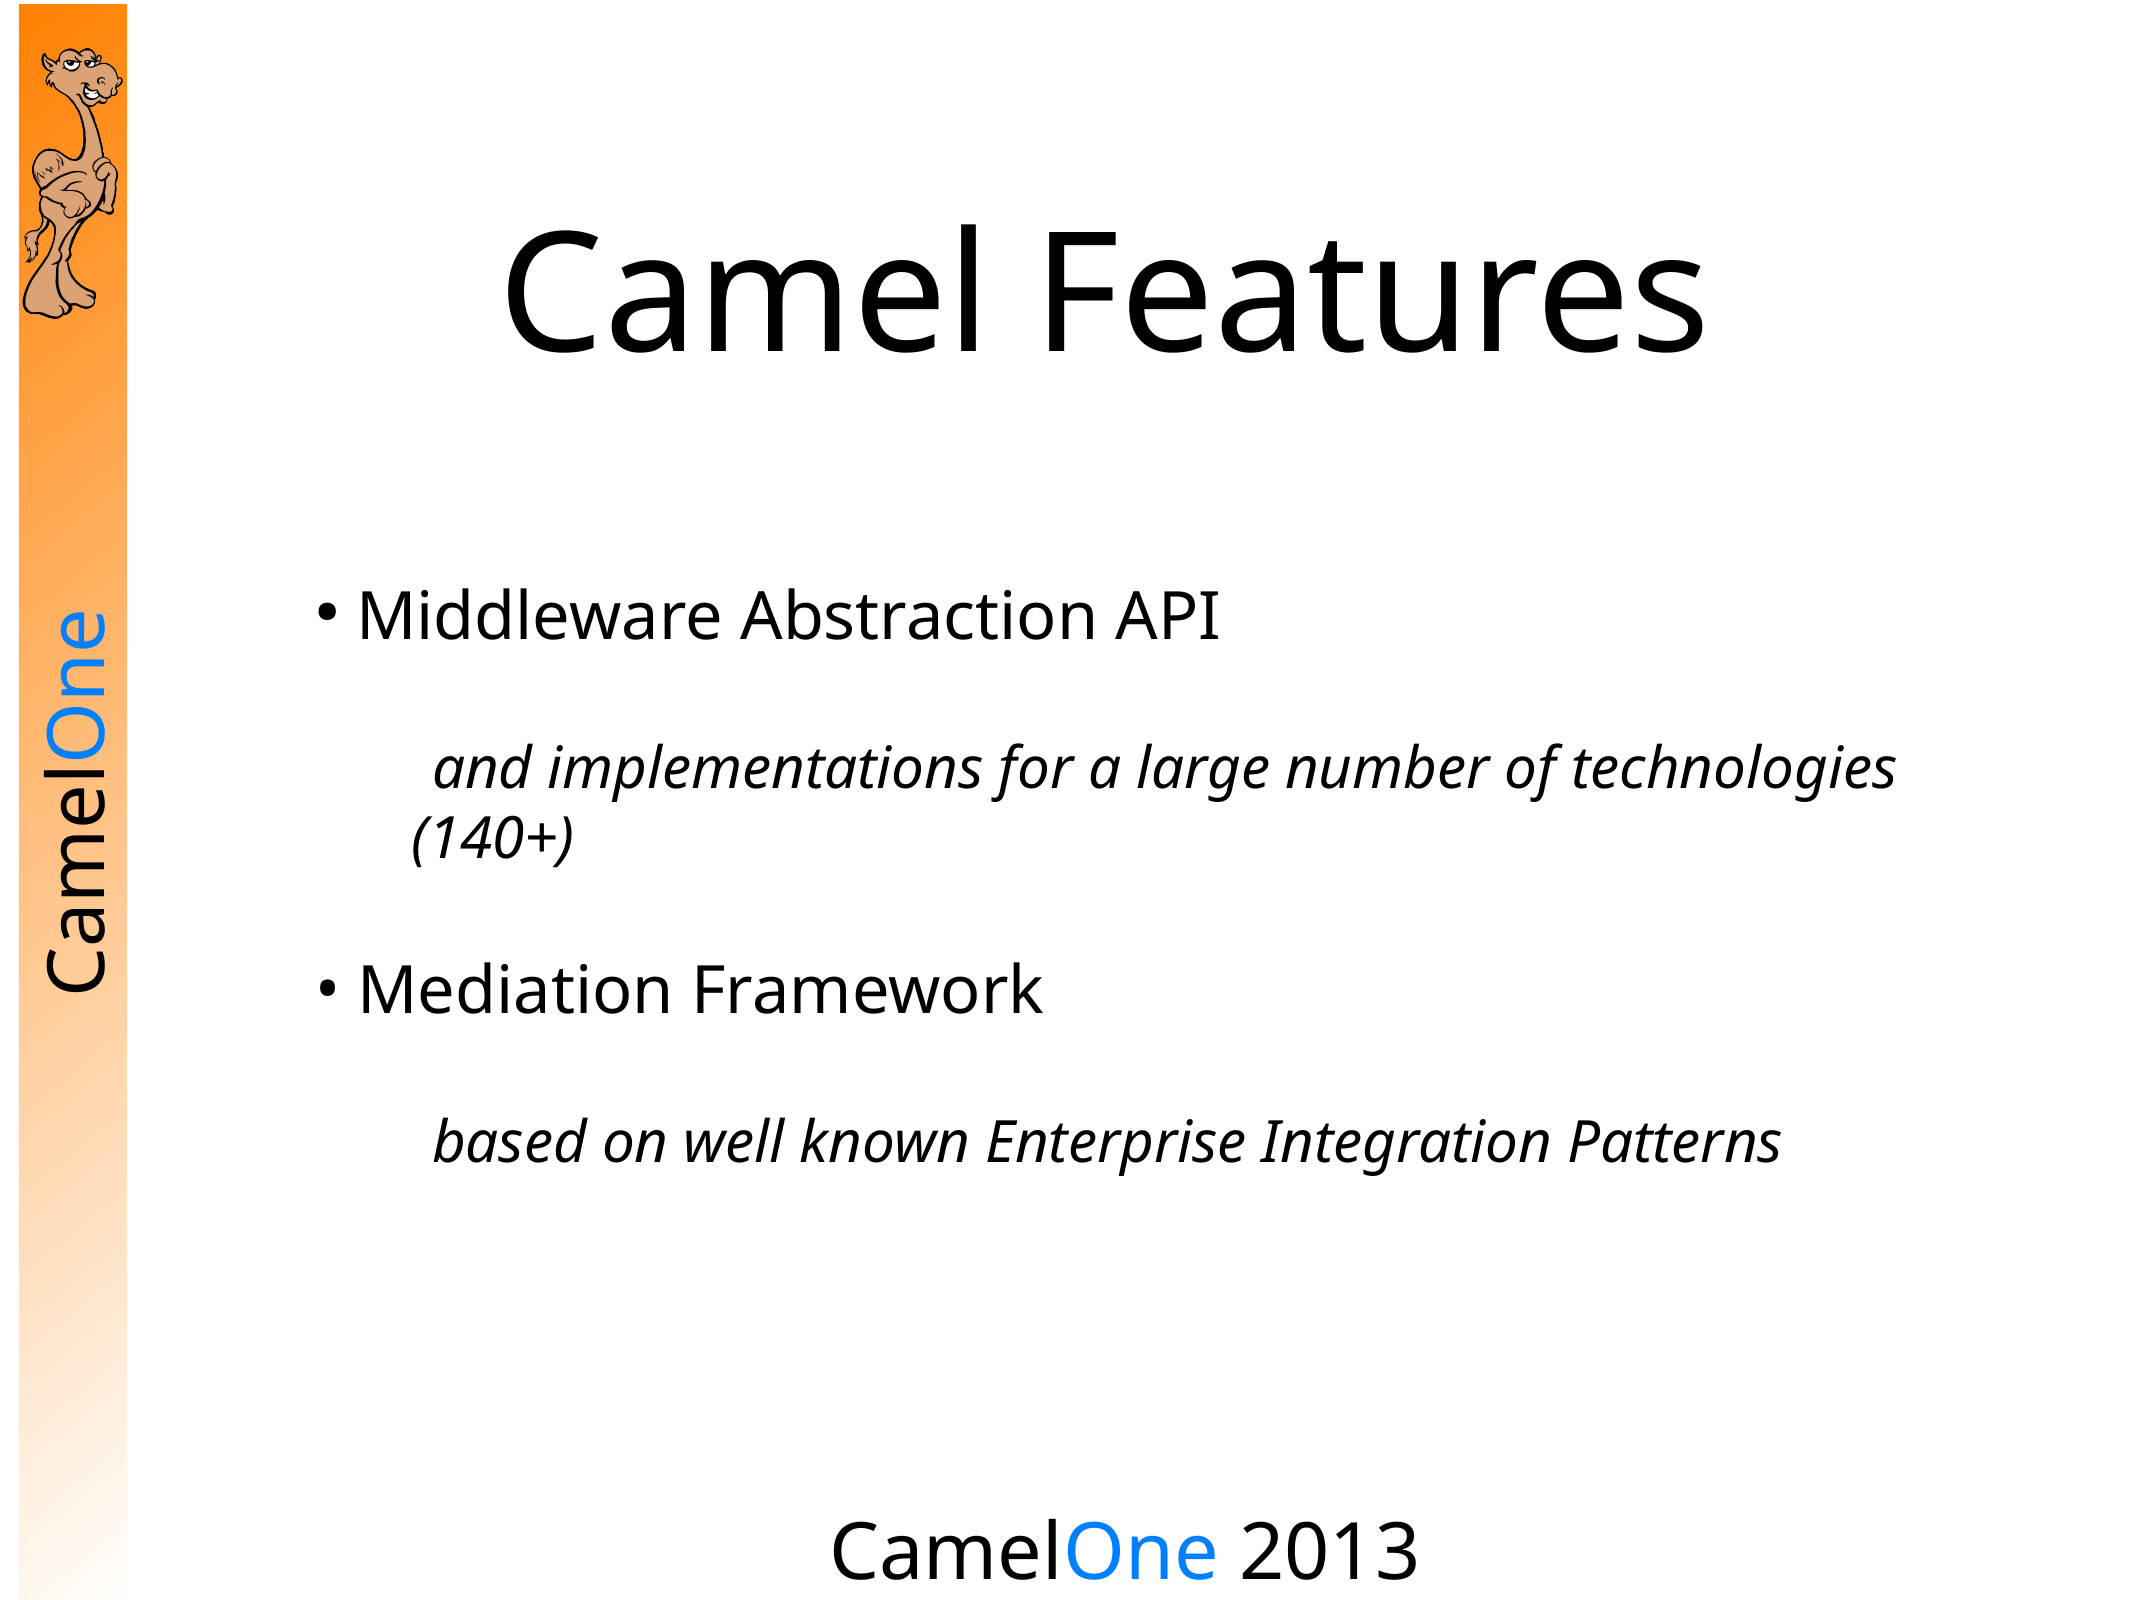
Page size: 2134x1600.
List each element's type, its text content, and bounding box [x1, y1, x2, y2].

title Q&A [18, 339, 128, 433]
picture [22, 48, 123, 319]
title Camel Features [228, 176, 1981, 394]
list Middleware Abstraction API and implementations for a large number of technologies (140+) Mediation Framework based on well known Enterprise Integration Patterns [307, 437, 2060, 1311]
